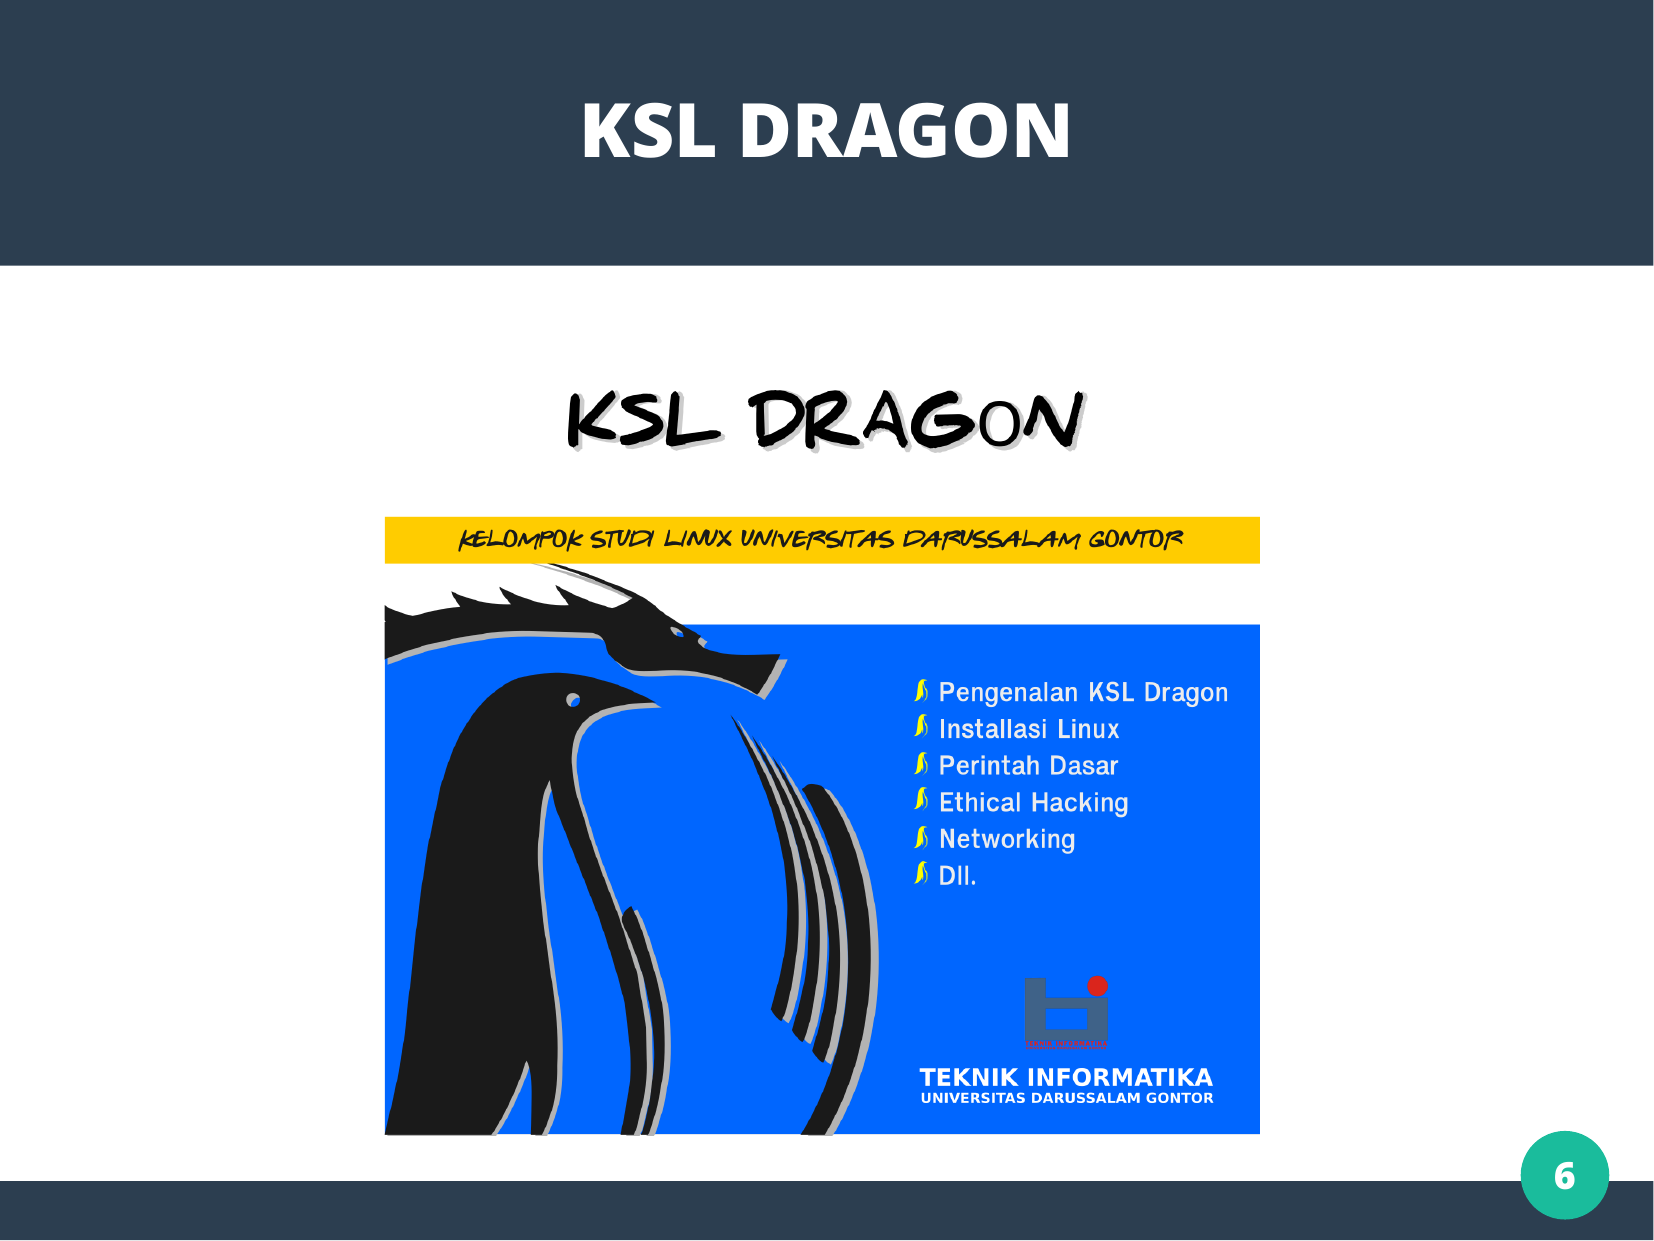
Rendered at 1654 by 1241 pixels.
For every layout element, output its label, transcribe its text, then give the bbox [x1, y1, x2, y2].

title KSL DRAGON [59, 49, 1595, 207]
picture [384, 315, 1261, 1136]
